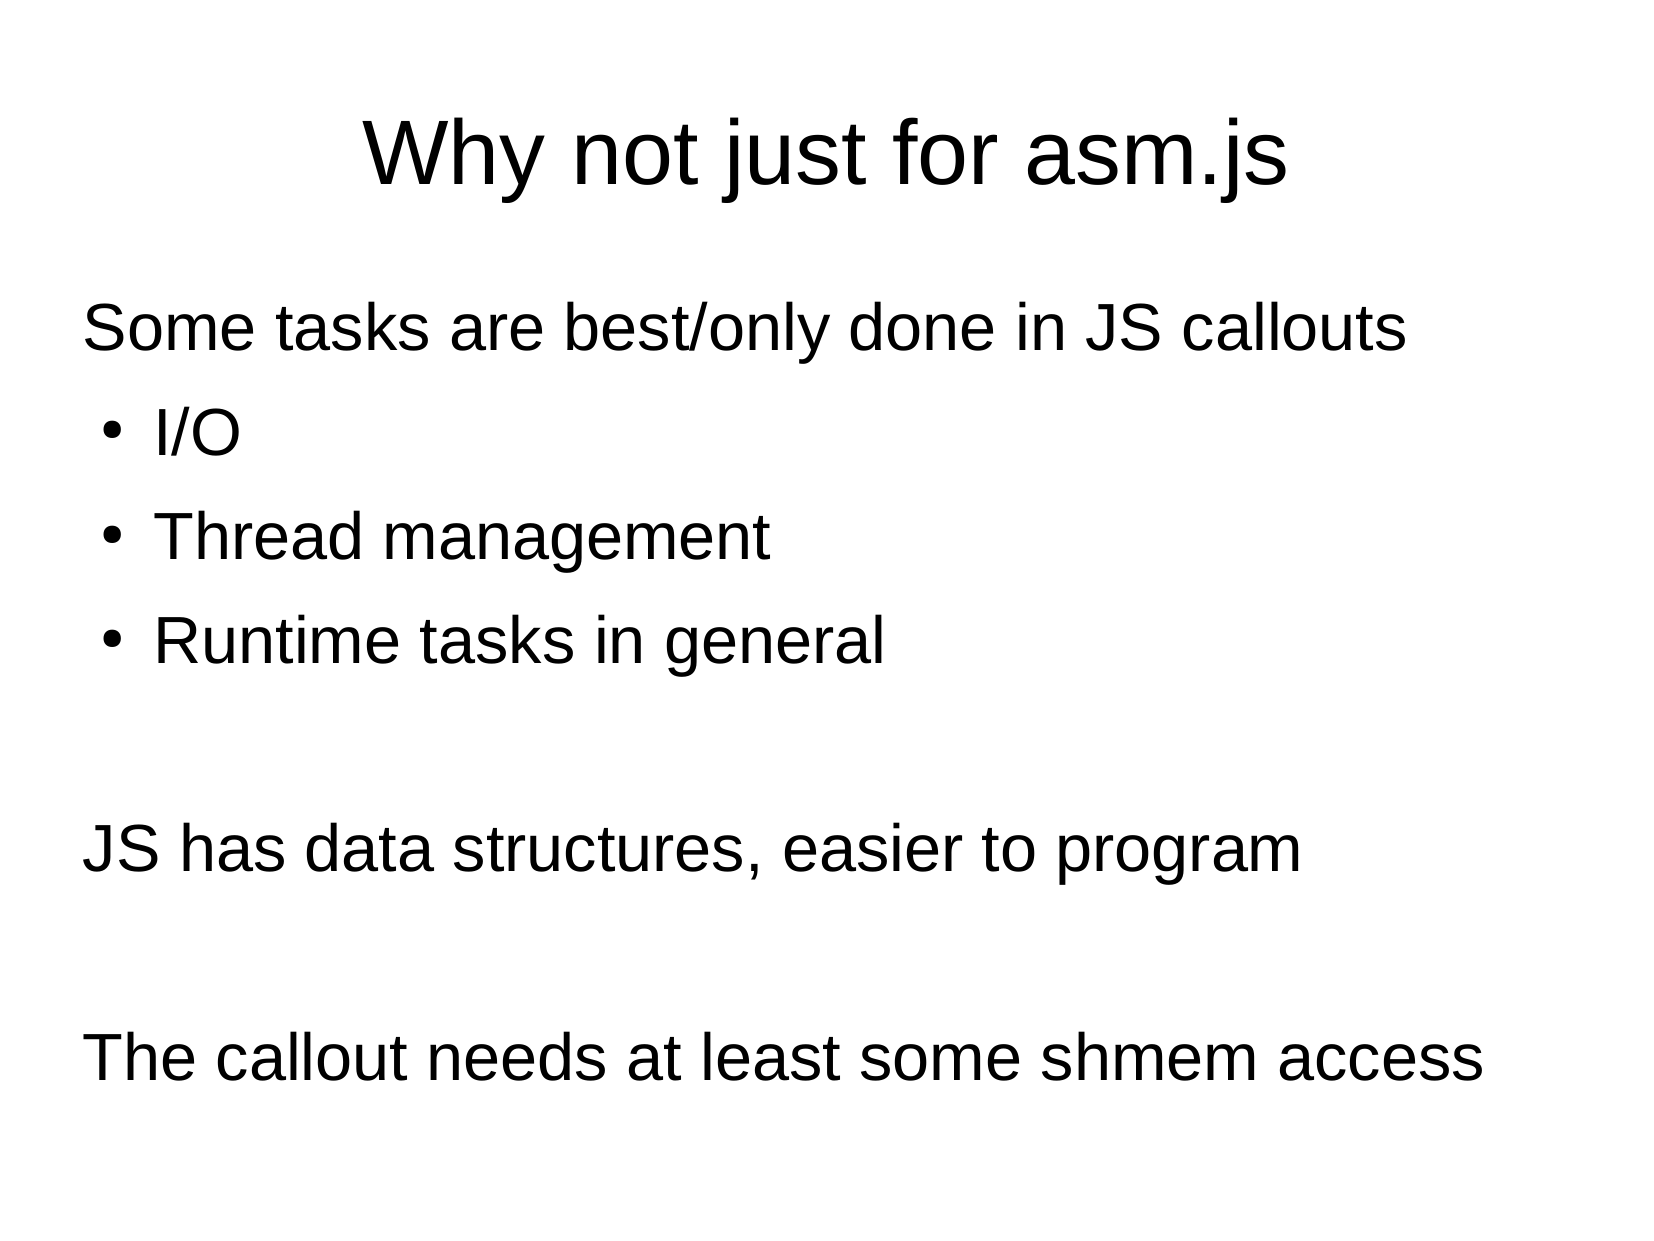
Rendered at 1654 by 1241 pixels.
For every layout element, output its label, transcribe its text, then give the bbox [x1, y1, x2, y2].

list Some tasks are best/only done in JS callouts I/O Thread management Runtime tasks in general JS has data structures, easier to program The callout needs at least some shmem access [82, 290, 1571, 1093]
title Why not just for asm.js [82, 49, 1571, 257]
